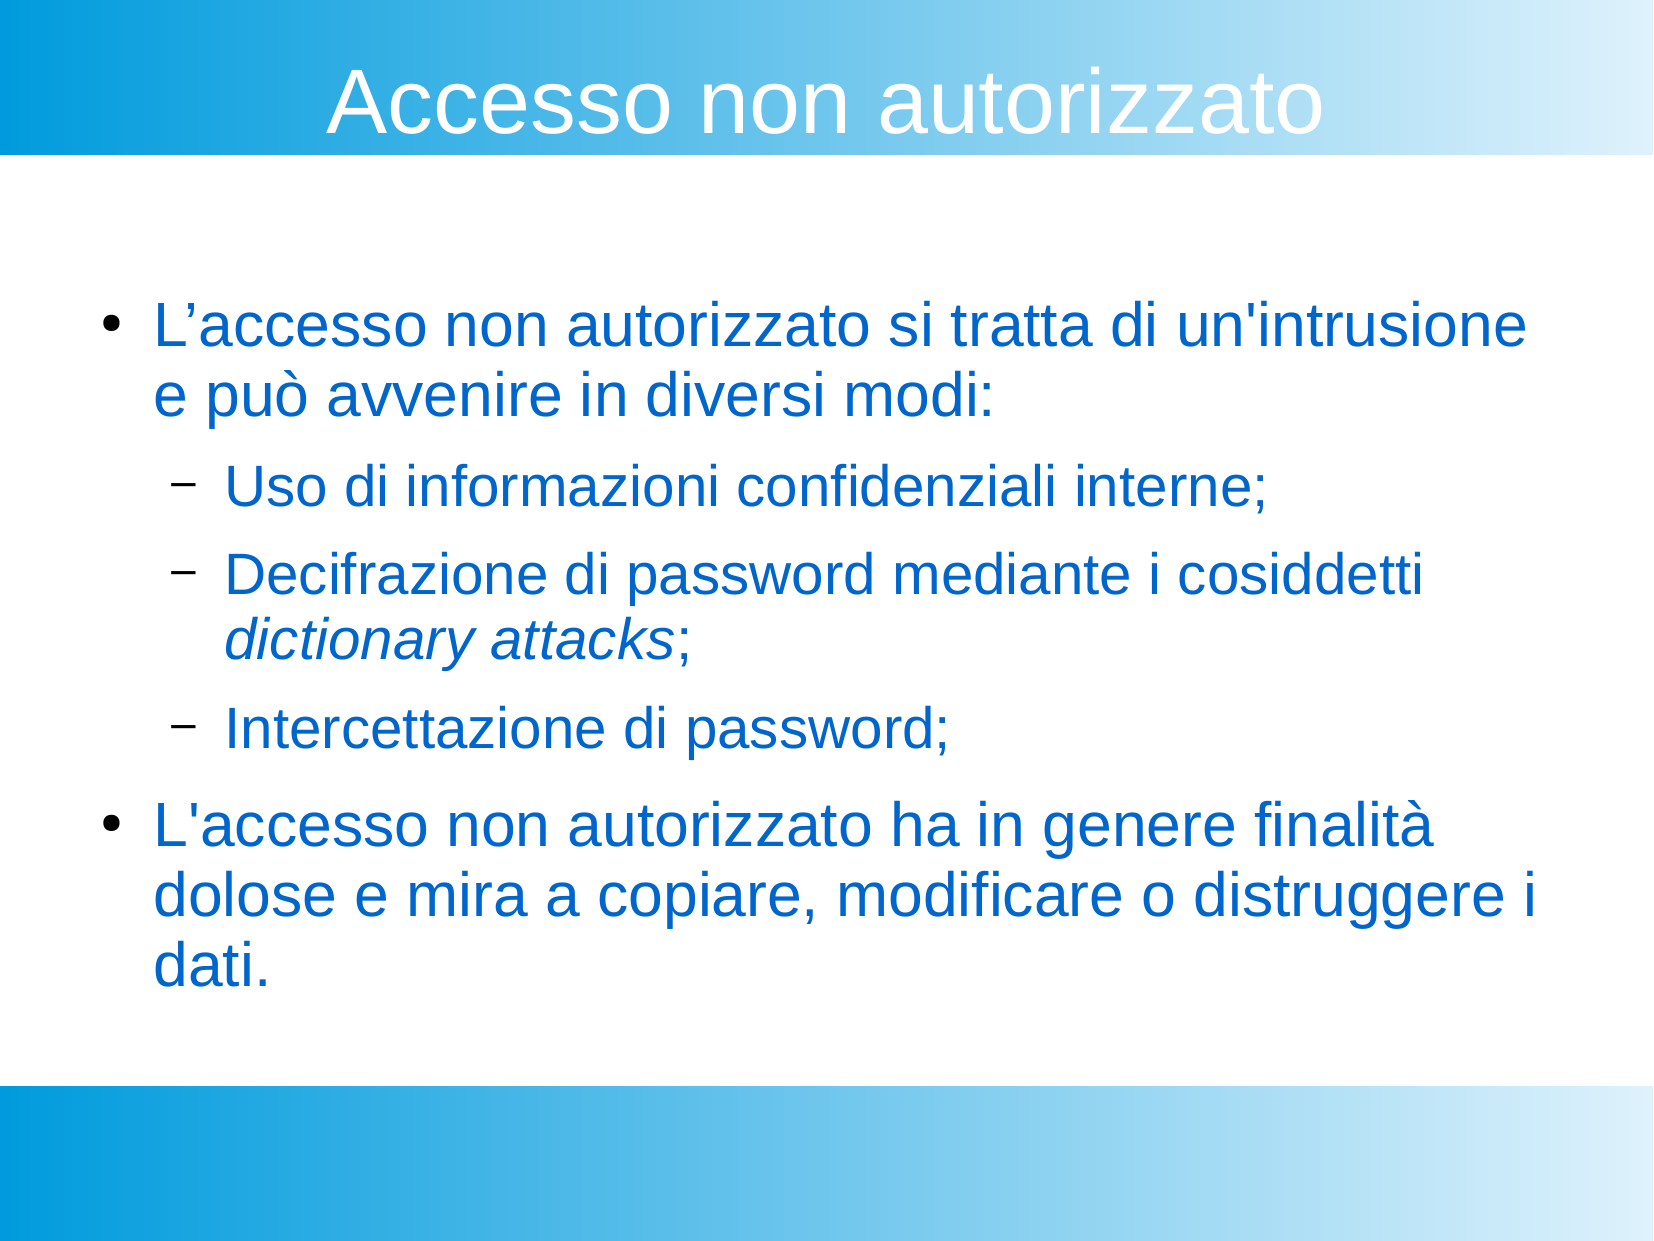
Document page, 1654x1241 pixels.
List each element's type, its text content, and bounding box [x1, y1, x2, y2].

title Accesso non autorizzato [82, 49, 1571, 155]
list L’accesso non autorizzato si tratta di un'intrusione e può avvenire in diversi modi: Uso di informazioni confidenziali interne; Decifrazione di password mediante i cosiddetti dictionary attacks; Intercettazione di password; L'accesso non autorizzato ha in genere finalità dolose e mira a copiare, modificare o distruggere i dati. [82, 290, 1571, 1010]
